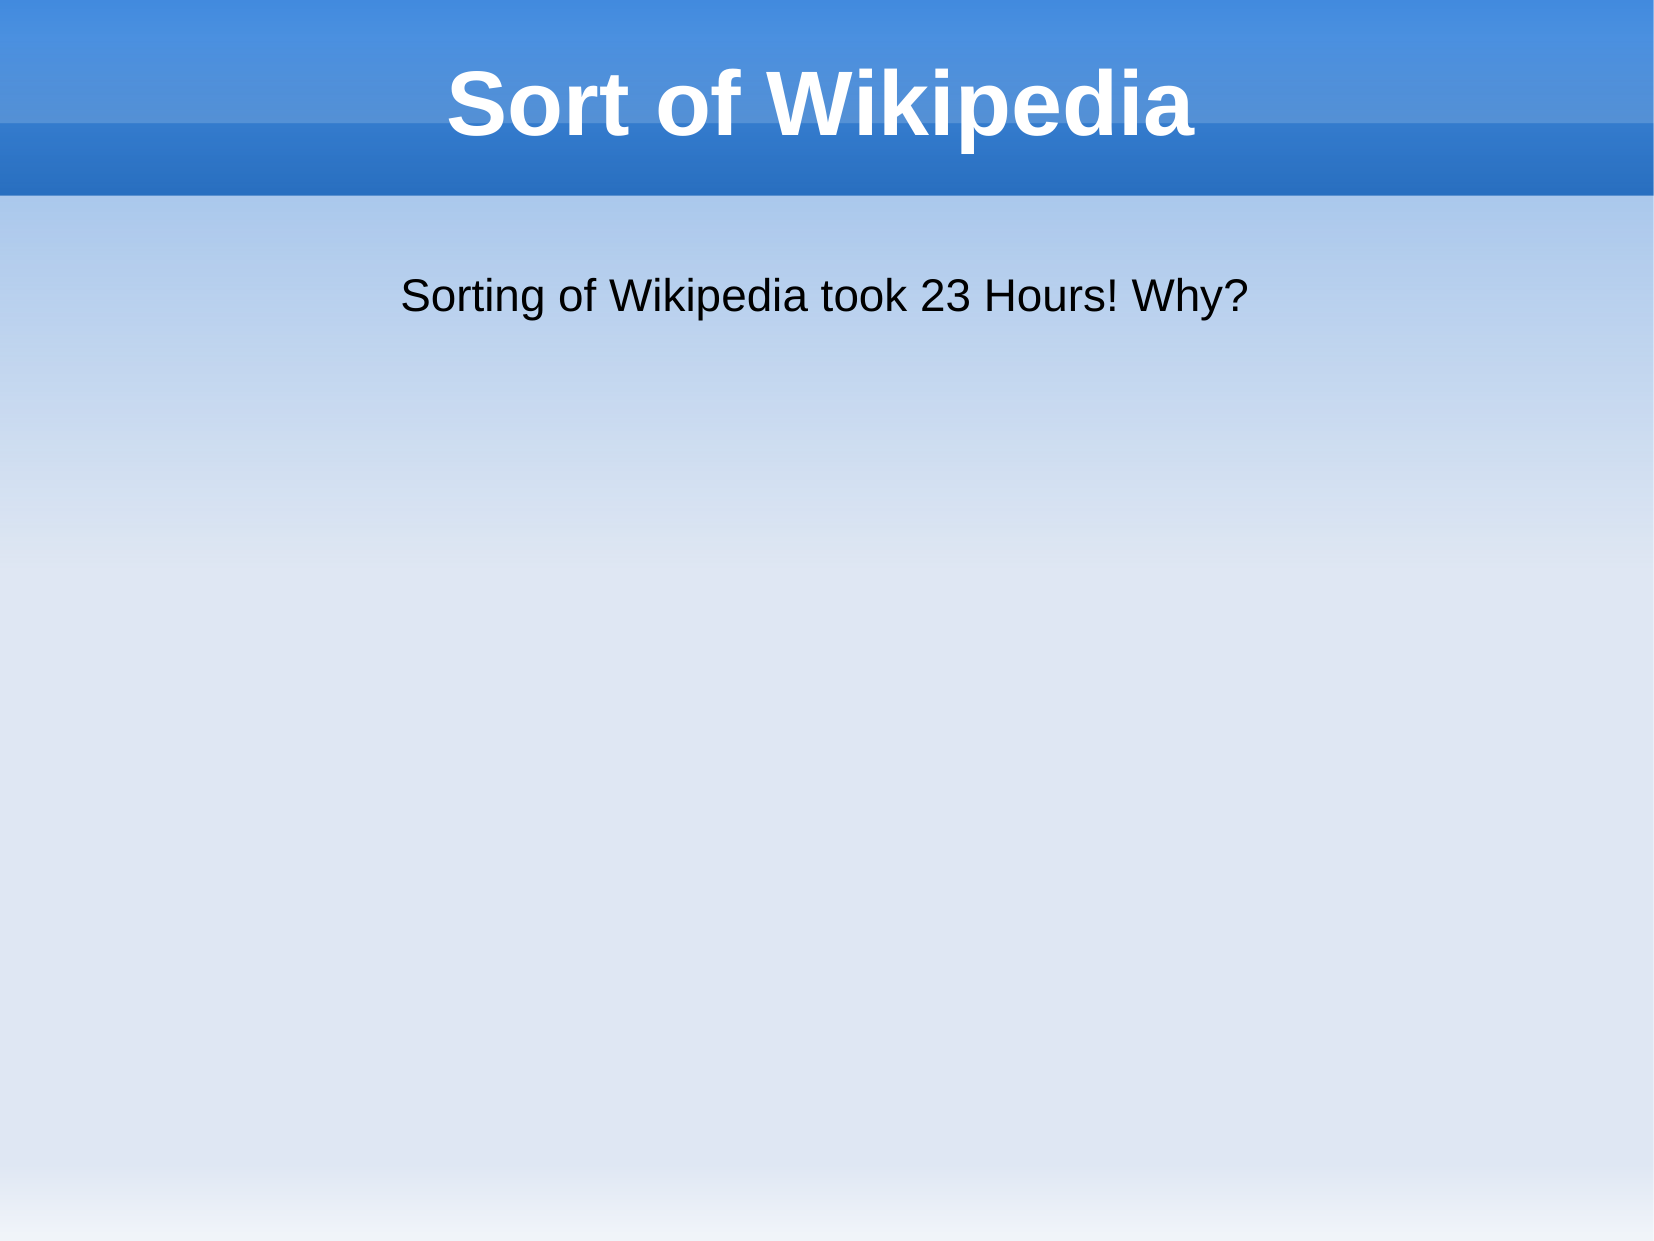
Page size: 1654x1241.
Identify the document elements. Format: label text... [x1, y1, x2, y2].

title Sort of Wikipedia [76, 7, 1565, 200]
text_box Sorting of Wikipedia took 23 Hours! Why? [112, 262, 1538, 329]
picture [0, 0, 1654, 1241]
